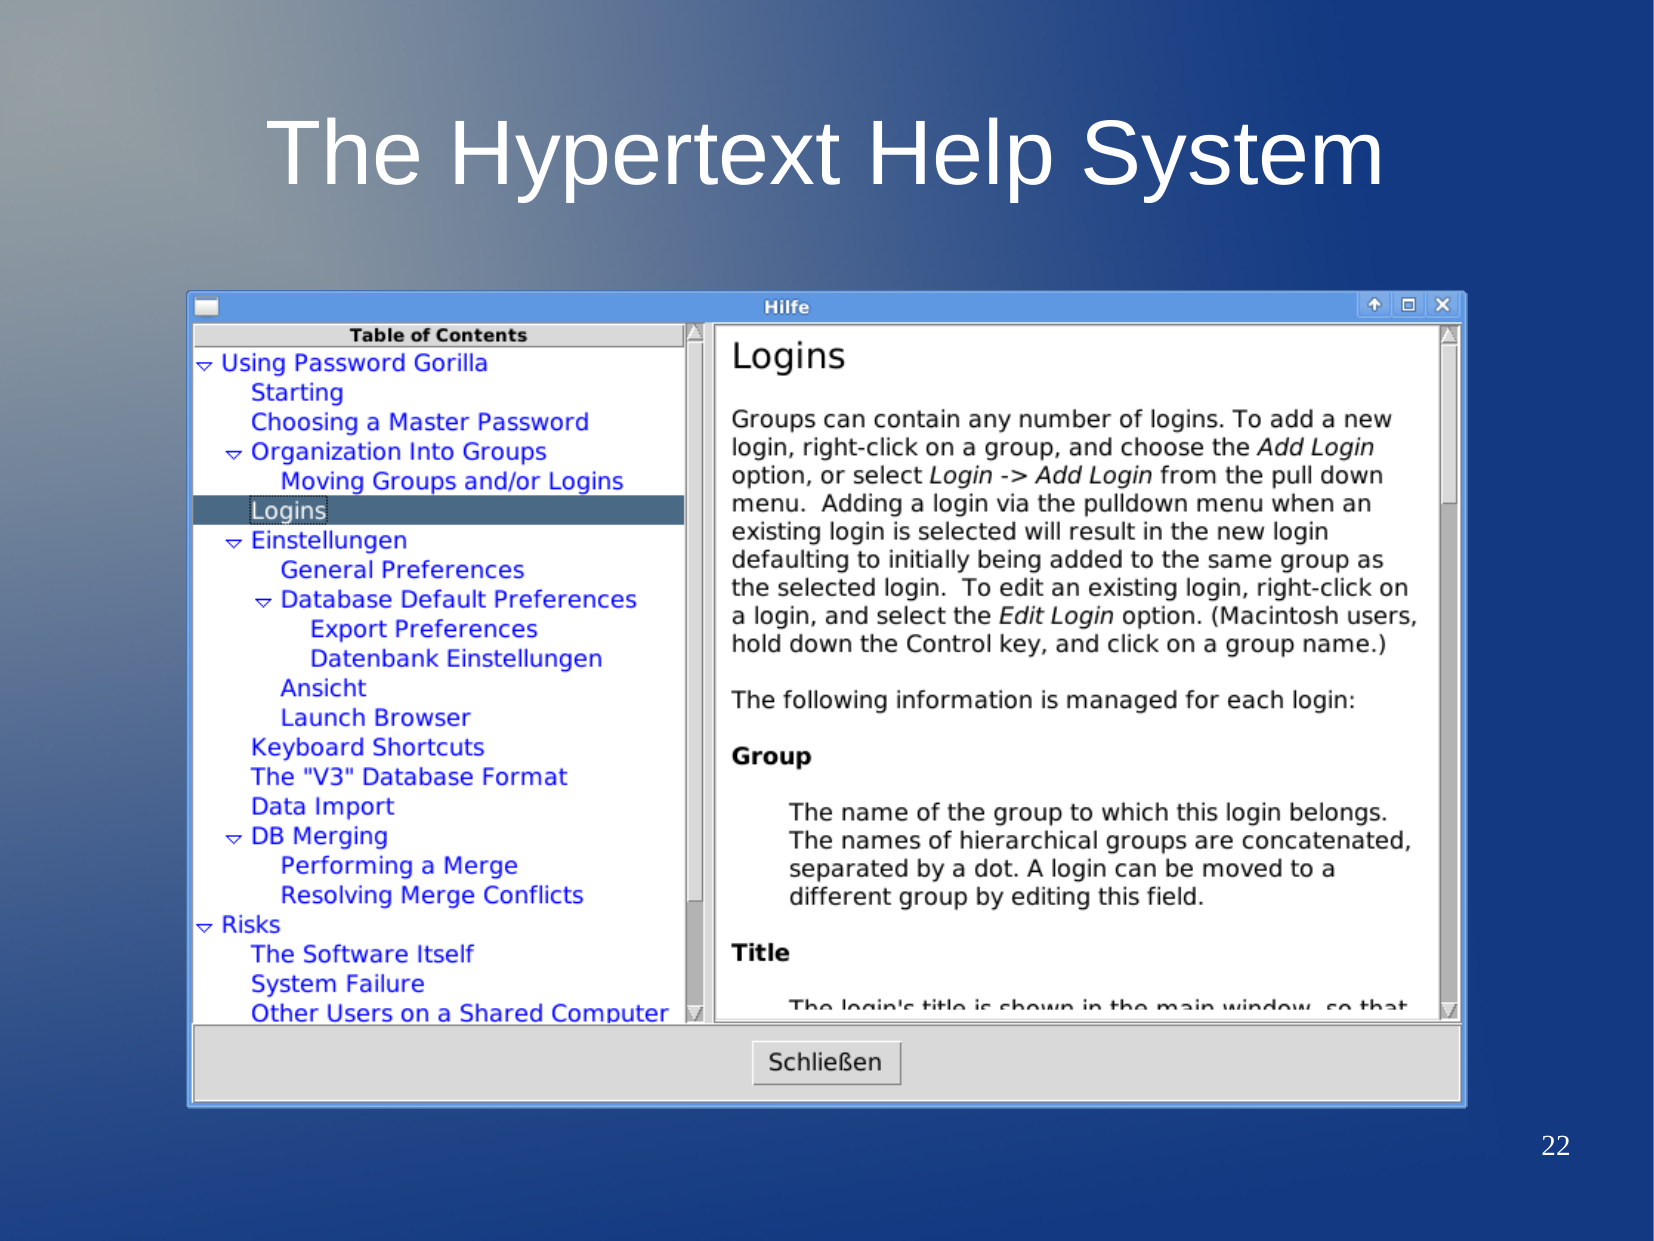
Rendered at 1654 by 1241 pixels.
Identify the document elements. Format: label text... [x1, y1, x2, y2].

picture [0, 0, 1654, 1241]
title The Hypertext Help System [82, 49, 1571, 257]
